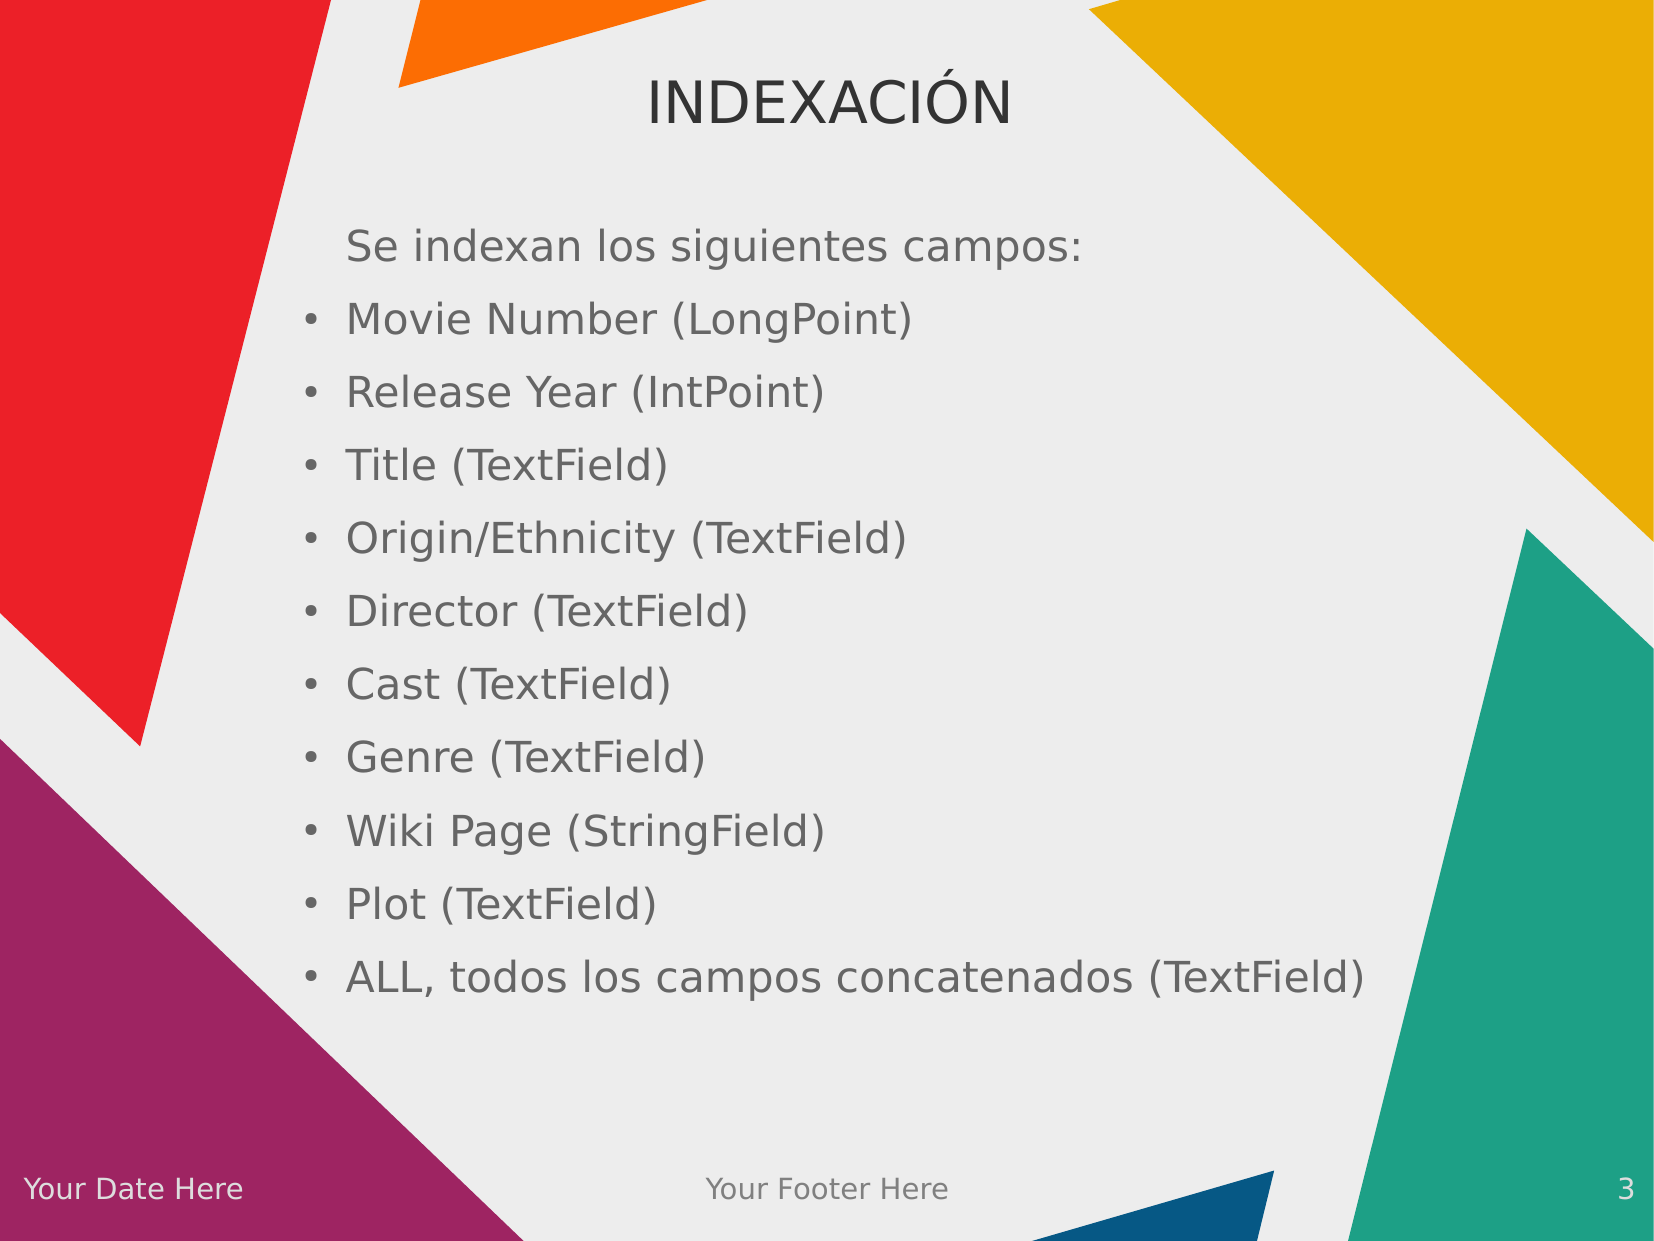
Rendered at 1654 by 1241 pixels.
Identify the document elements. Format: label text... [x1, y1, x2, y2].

title INDEXACIÓN [289, 0, 1372, 208]
list Se indexan los siguientes campos: Movie Number (LongPoint) Release Year (IntPoint) Title (TextField) Origin/Ethnicity (TextField) Director (TextField) Cast (TextField) Genre (TextField) Wiki Page (StringField) Plot (TextField) ALL, todos los campos concatenados (TextField) [289, 221, 1372, 1021]
